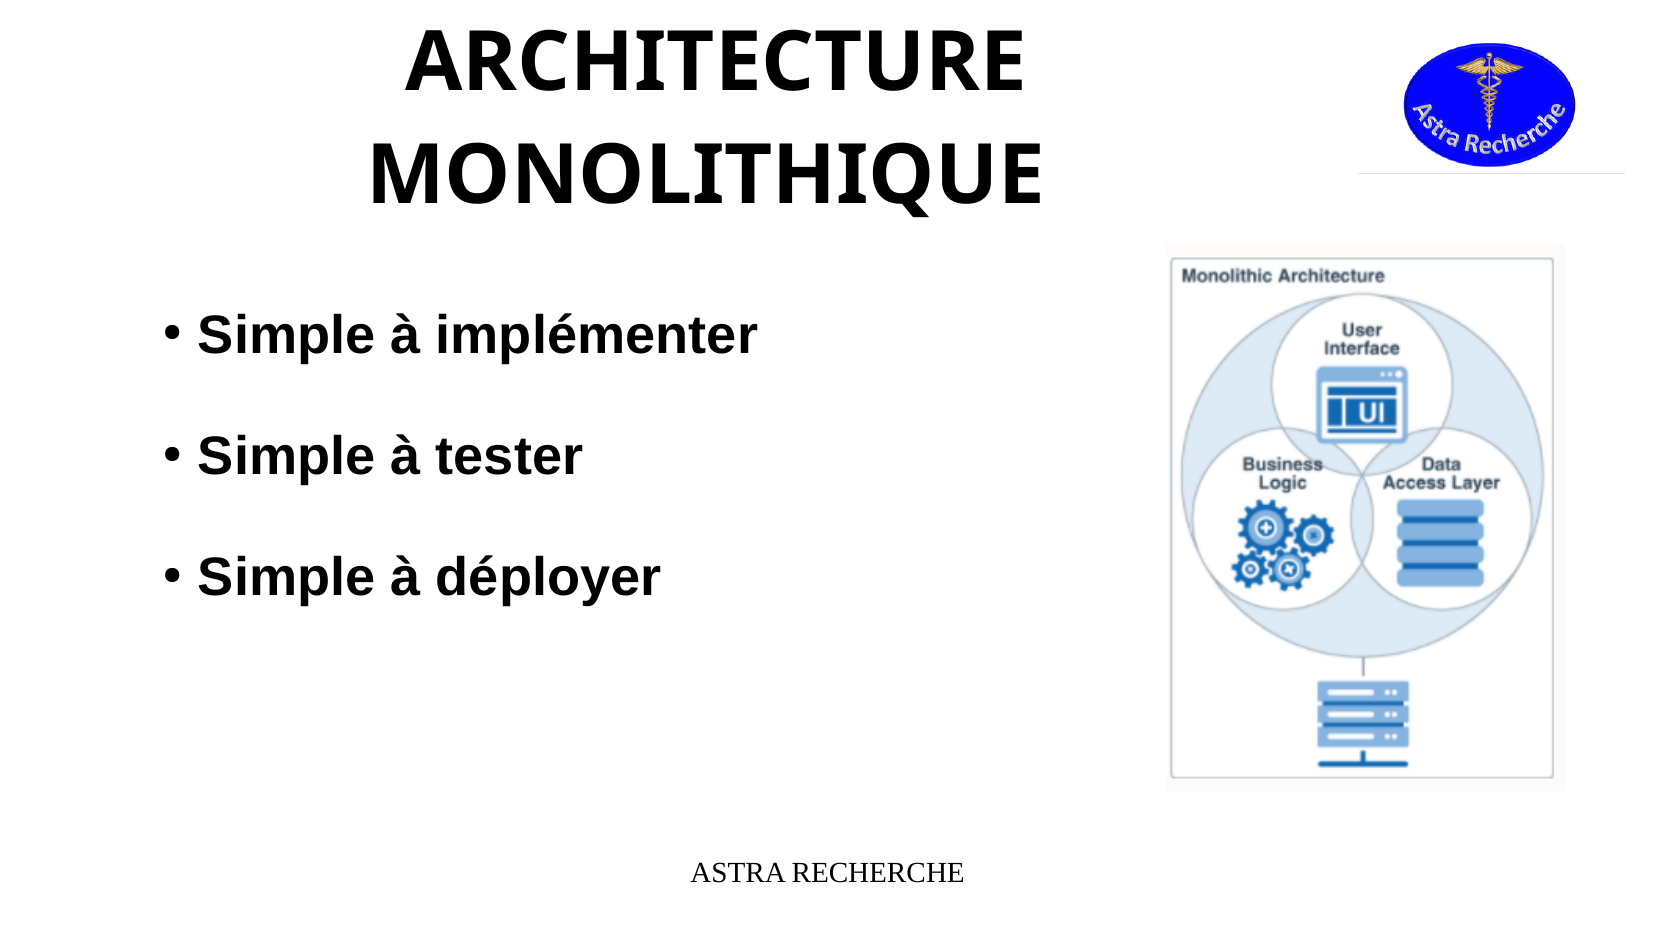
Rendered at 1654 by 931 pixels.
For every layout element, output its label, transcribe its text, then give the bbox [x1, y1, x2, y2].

picture [1358, 29, 1625, 178]
picture [1166, 236, 1565, 796]
text_box Simple à implémenter Simple à tester Simple à déployer [147, 236, 886, 703]
title ARCHITECTURE MONOLITHIQUE [82, 37, 1329, 193]
